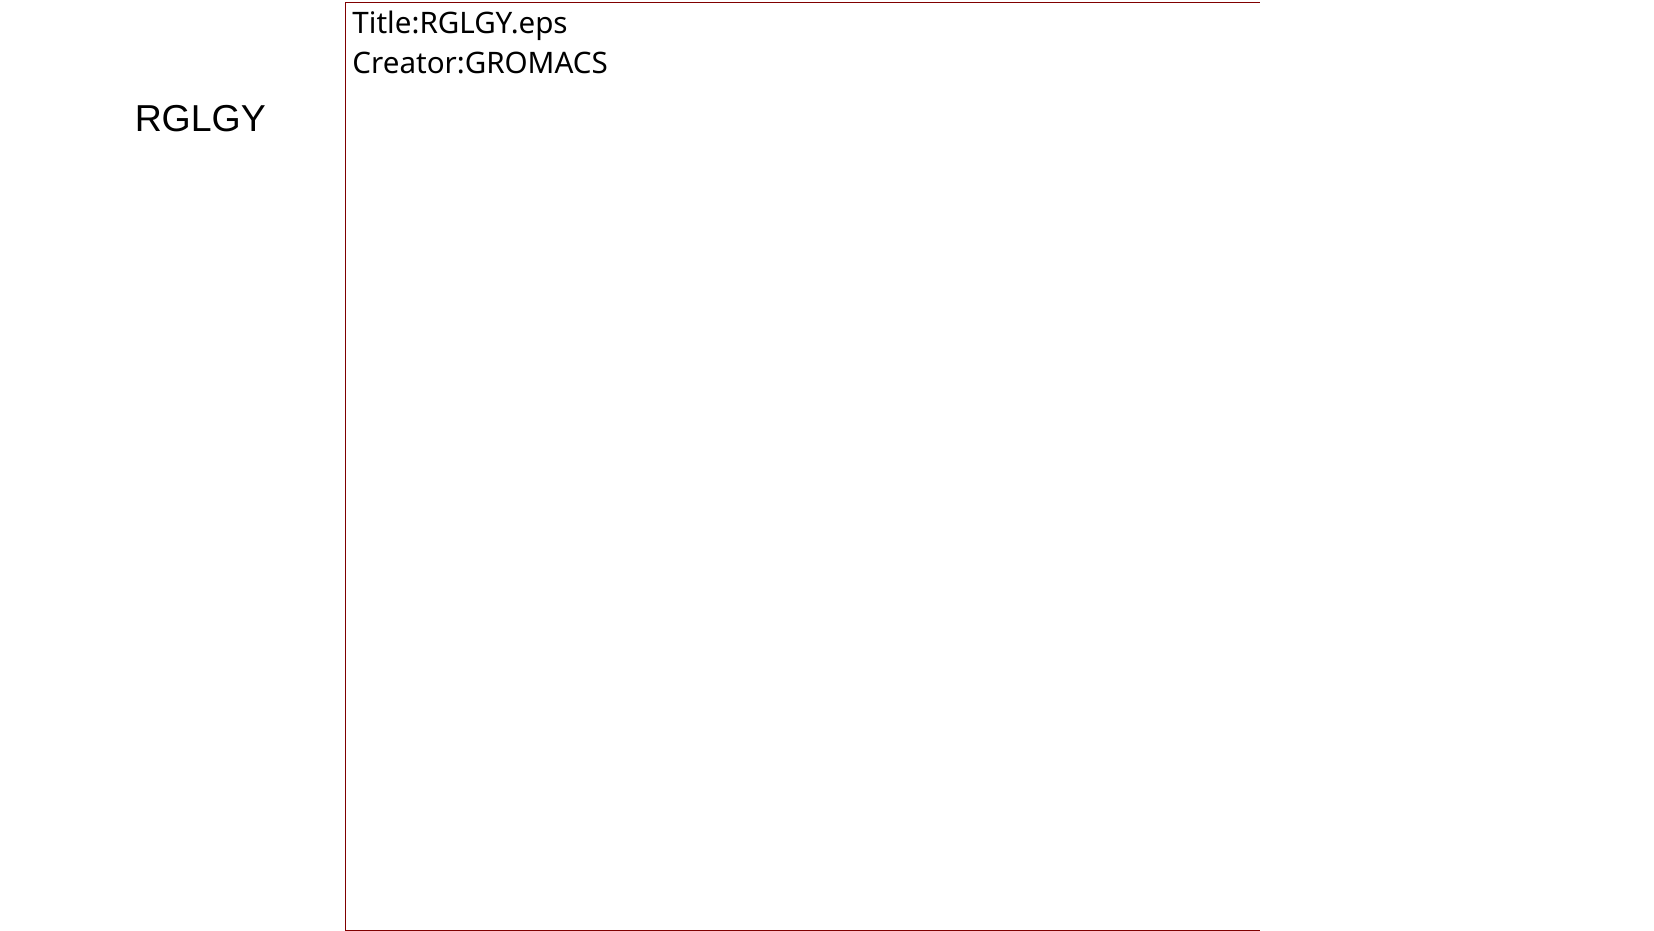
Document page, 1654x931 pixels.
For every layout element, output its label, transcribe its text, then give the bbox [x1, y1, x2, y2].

picture [342, 0, 1261, 931]
text_box RGLGY [120, 90, 286, 147]
